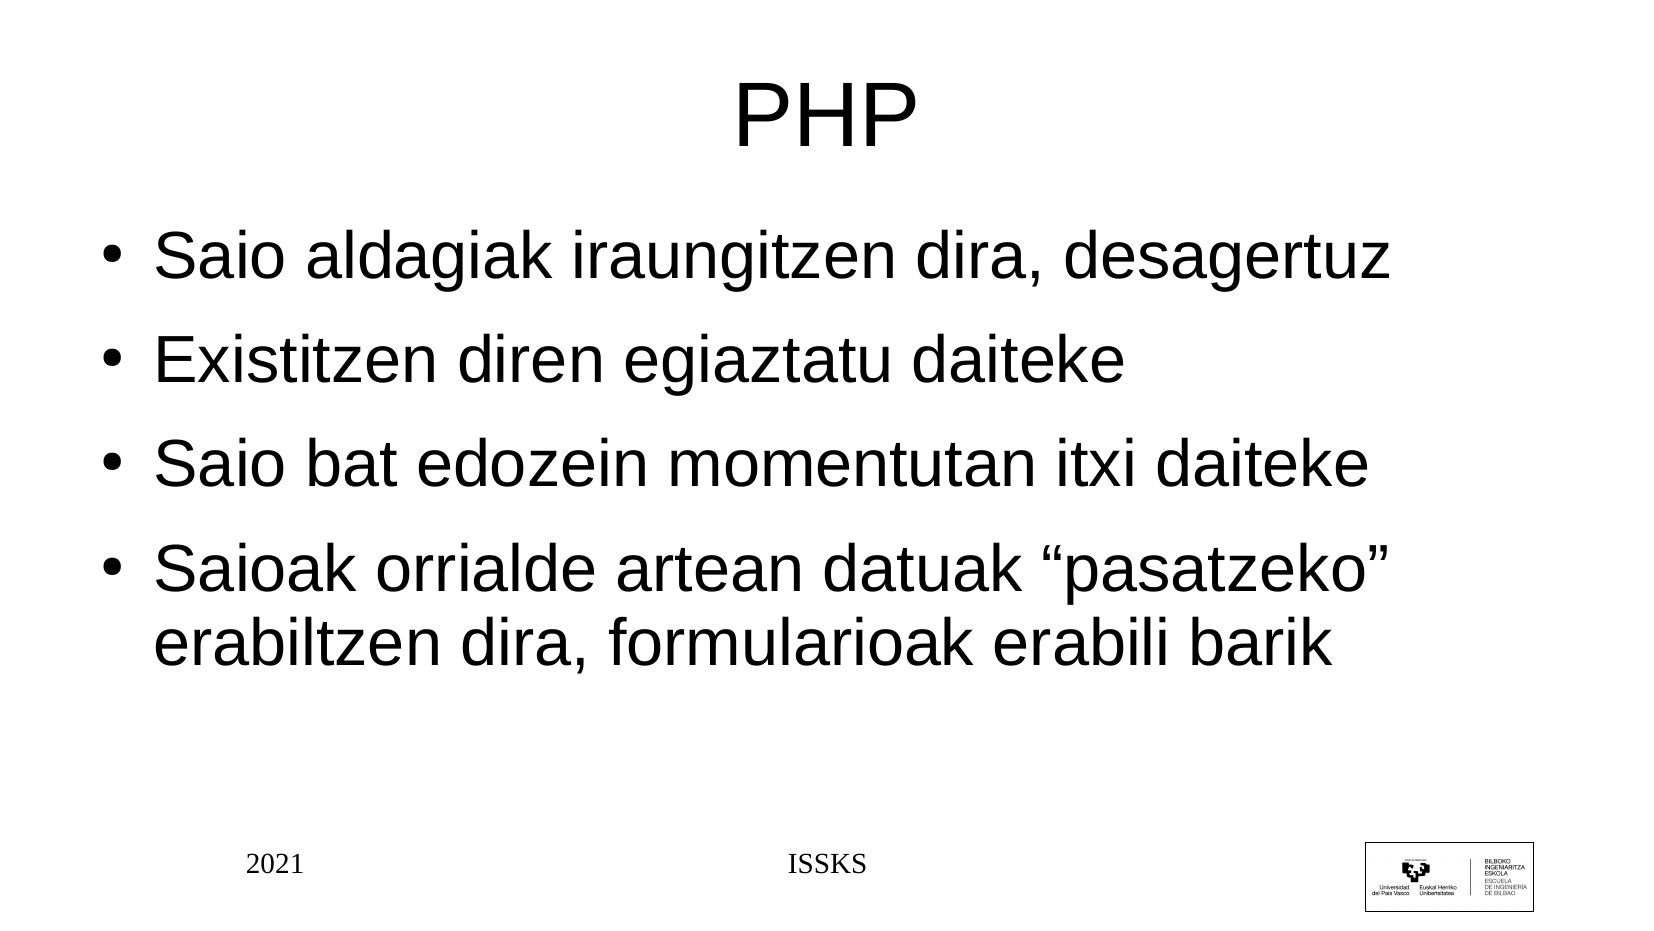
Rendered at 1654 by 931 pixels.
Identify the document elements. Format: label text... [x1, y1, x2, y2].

picture [1366, 843, 1533, 911]
list Saio aldagiak iraungitzen dira, desagertuz Existitzen diren egiaztatu daiteke Saio bat edozein momentutan itxi daiteke Saioak orrialde artean datuak “pasatzeko” erabiltzen dira, formularioak erabili barik [82, 217, 1456, 706]
title PHP [82, 37, 1571, 193]
